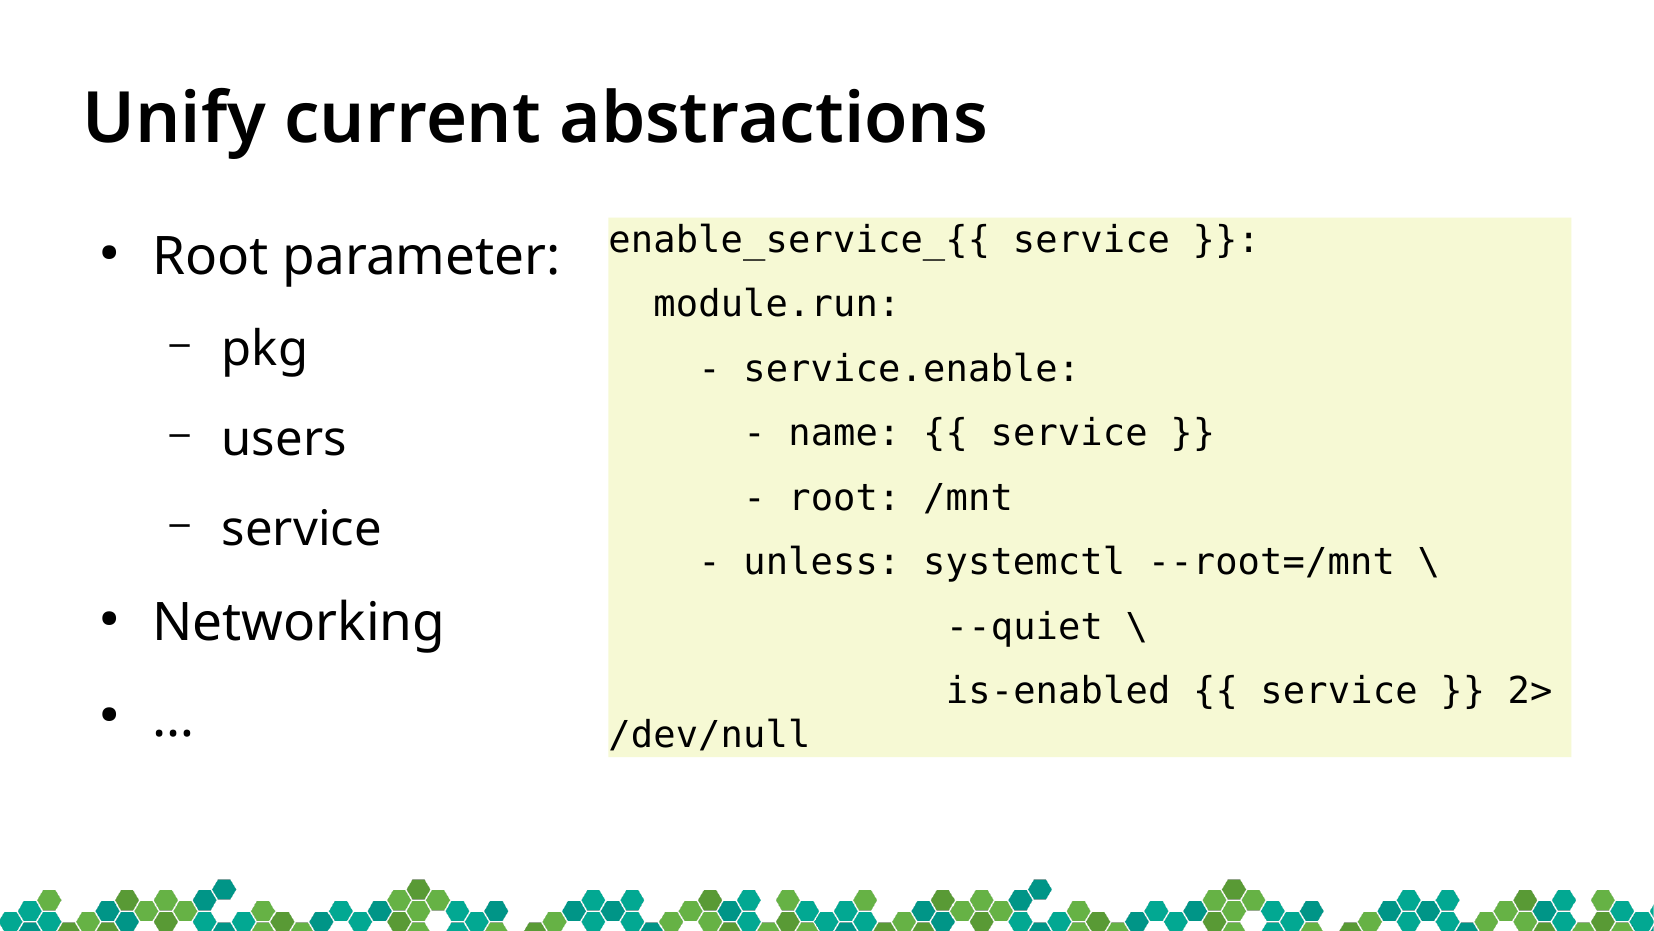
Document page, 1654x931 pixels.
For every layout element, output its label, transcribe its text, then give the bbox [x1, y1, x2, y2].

list Root parameter: pkg users service Networking … [82, 217, 595, 758]
title Unify current abstractions [82, 37, 1571, 193]
picture [0, 871, 1654, 931]
list enable_service_{{ service }}: module.run: - service.enable: - name: {{ service }} - root: /mnt - unless: systemctl --root=/mnt \ --quiet \ is-enabled {{ service }} 2> /dev/null [608, 217, 1572, 758]
